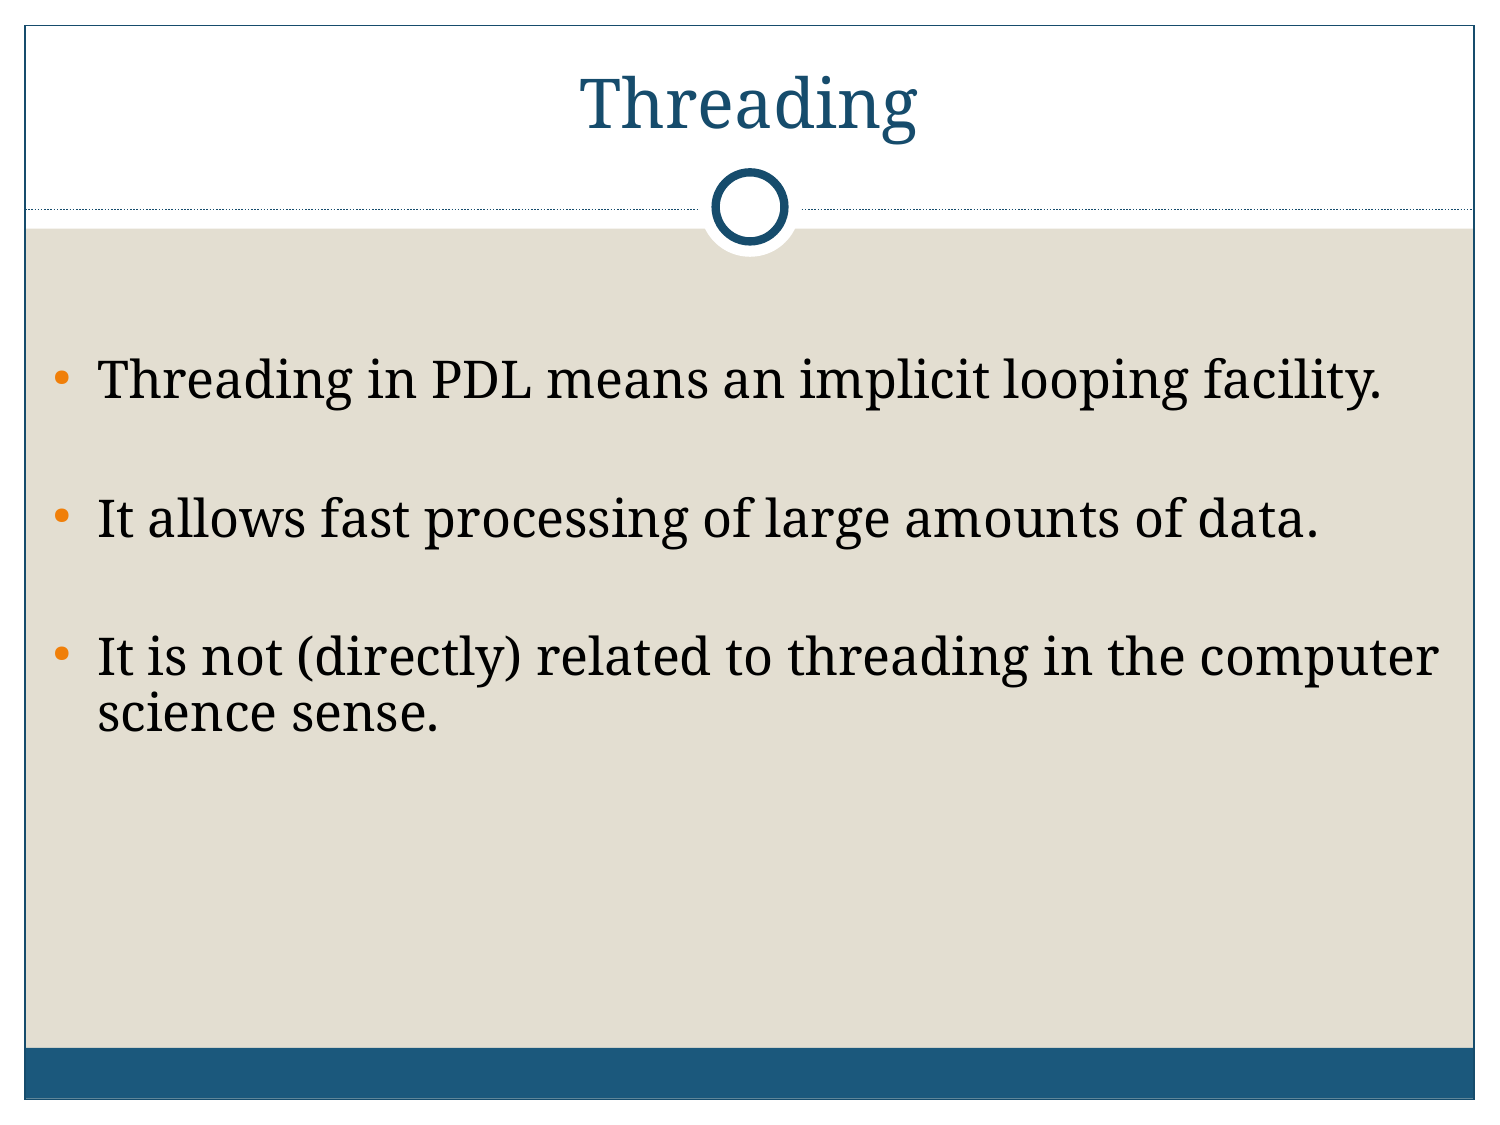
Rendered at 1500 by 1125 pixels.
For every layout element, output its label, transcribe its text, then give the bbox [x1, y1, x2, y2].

list Threading in PDL means an implicit looping facility. It allows fast processing of large amounts of data. It is not (directly) related to threading in the computer science sense. [37, 270, 1463, 1013]
title Threading [49, 24, 1450, 150]
